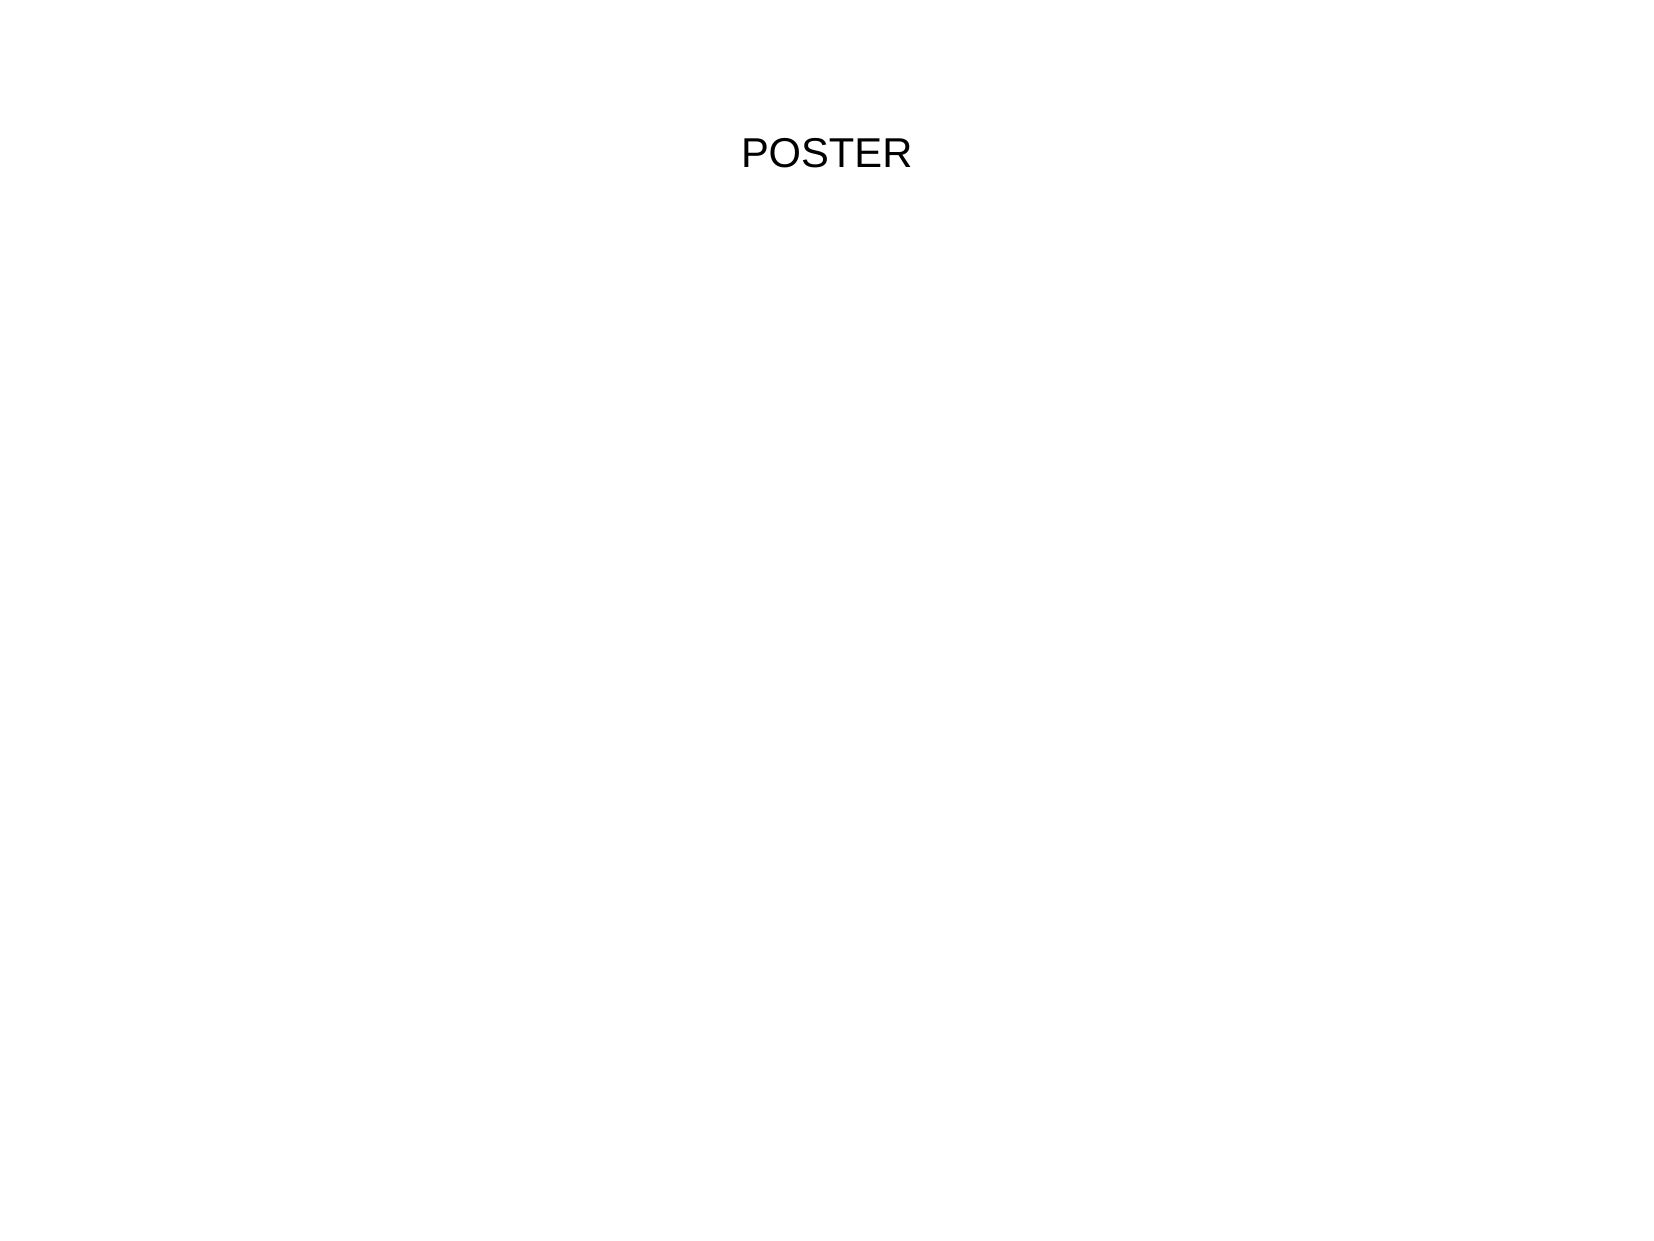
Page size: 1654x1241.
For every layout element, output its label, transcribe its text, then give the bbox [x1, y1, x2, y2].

title POSTER [82, 49, 1571, 257]
